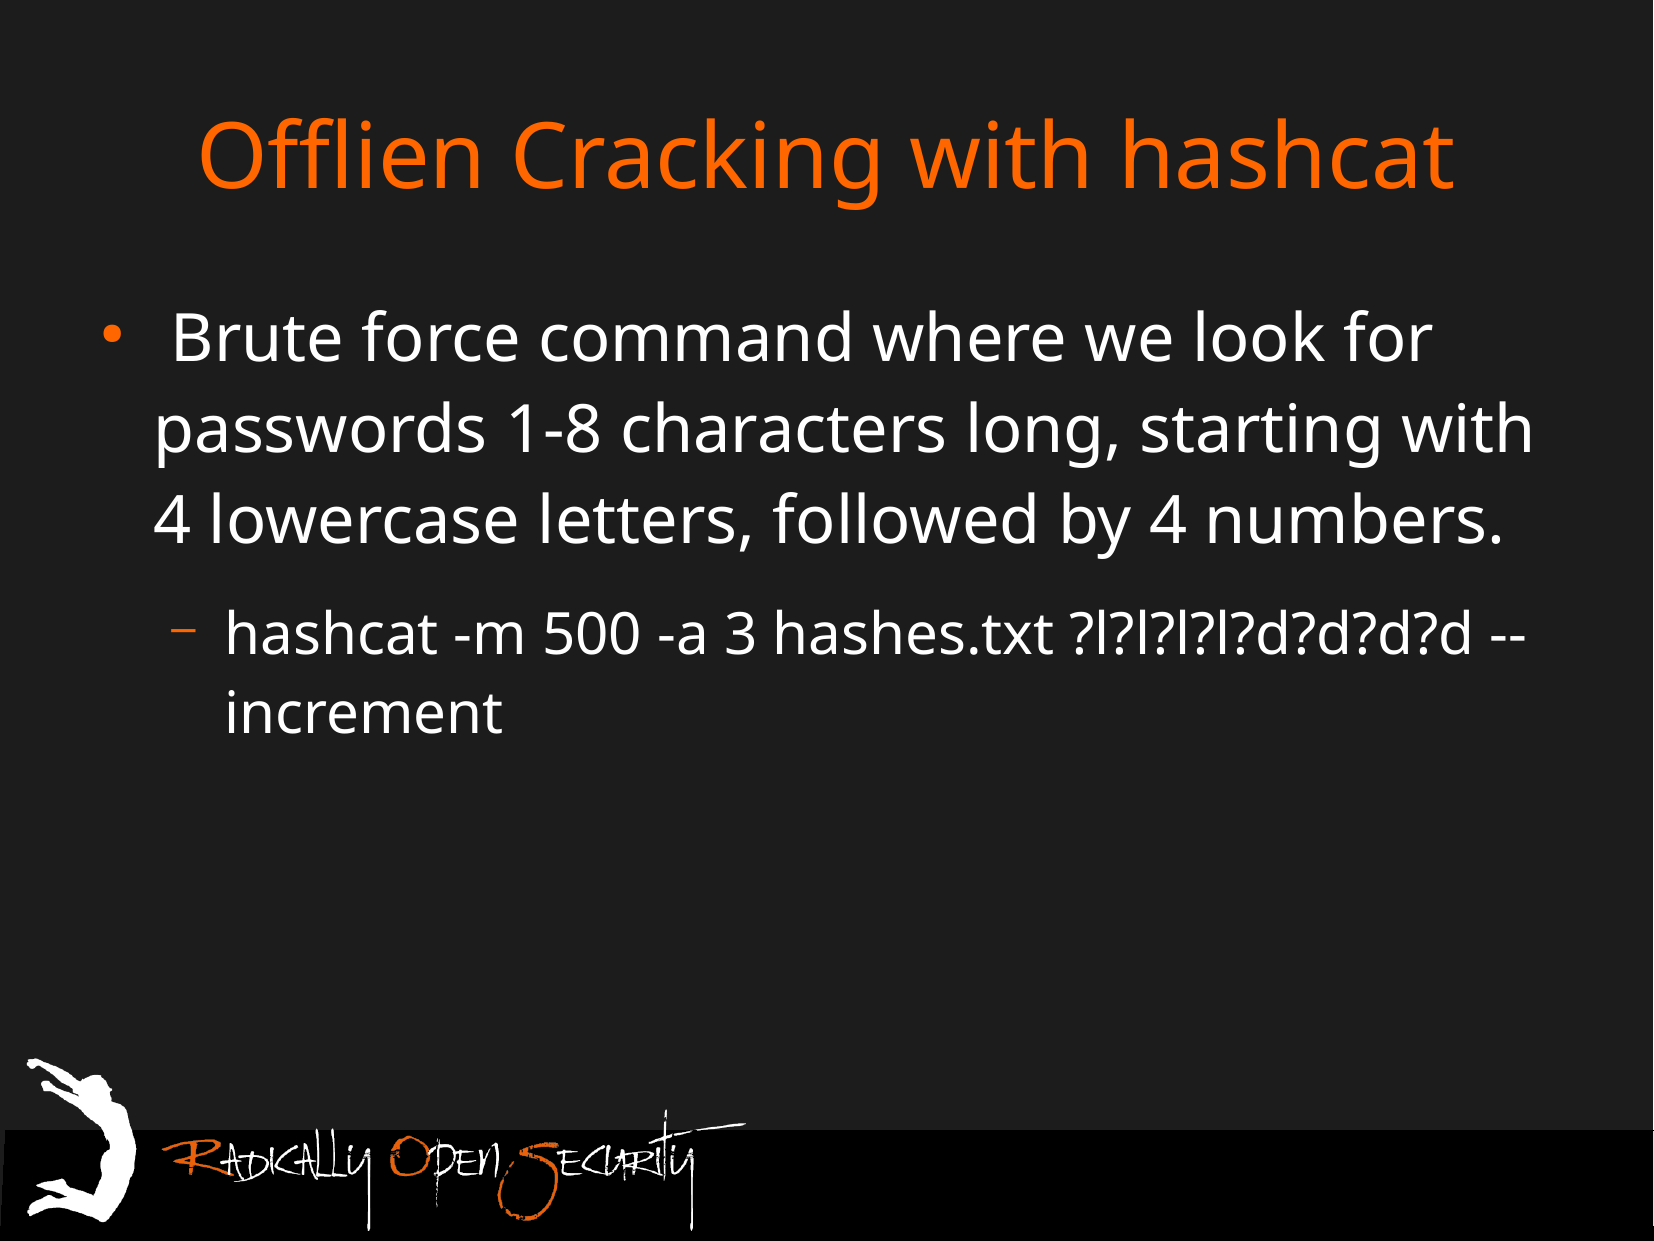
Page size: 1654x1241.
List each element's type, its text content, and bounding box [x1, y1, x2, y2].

picture [0, 1022, 778, 1241]
title Offlien Cracking with hashcat [82, 49, 1571, 257]
list Brute force command where we look for passwords 1-8 characters long, starting with 4 lowercase letters, followed by 4 numbers. hashcat -m 500 -a 3 hashes.txt ?l?l?l?l?d?d?d?d --increment [82, 290, 1571, 1010]
